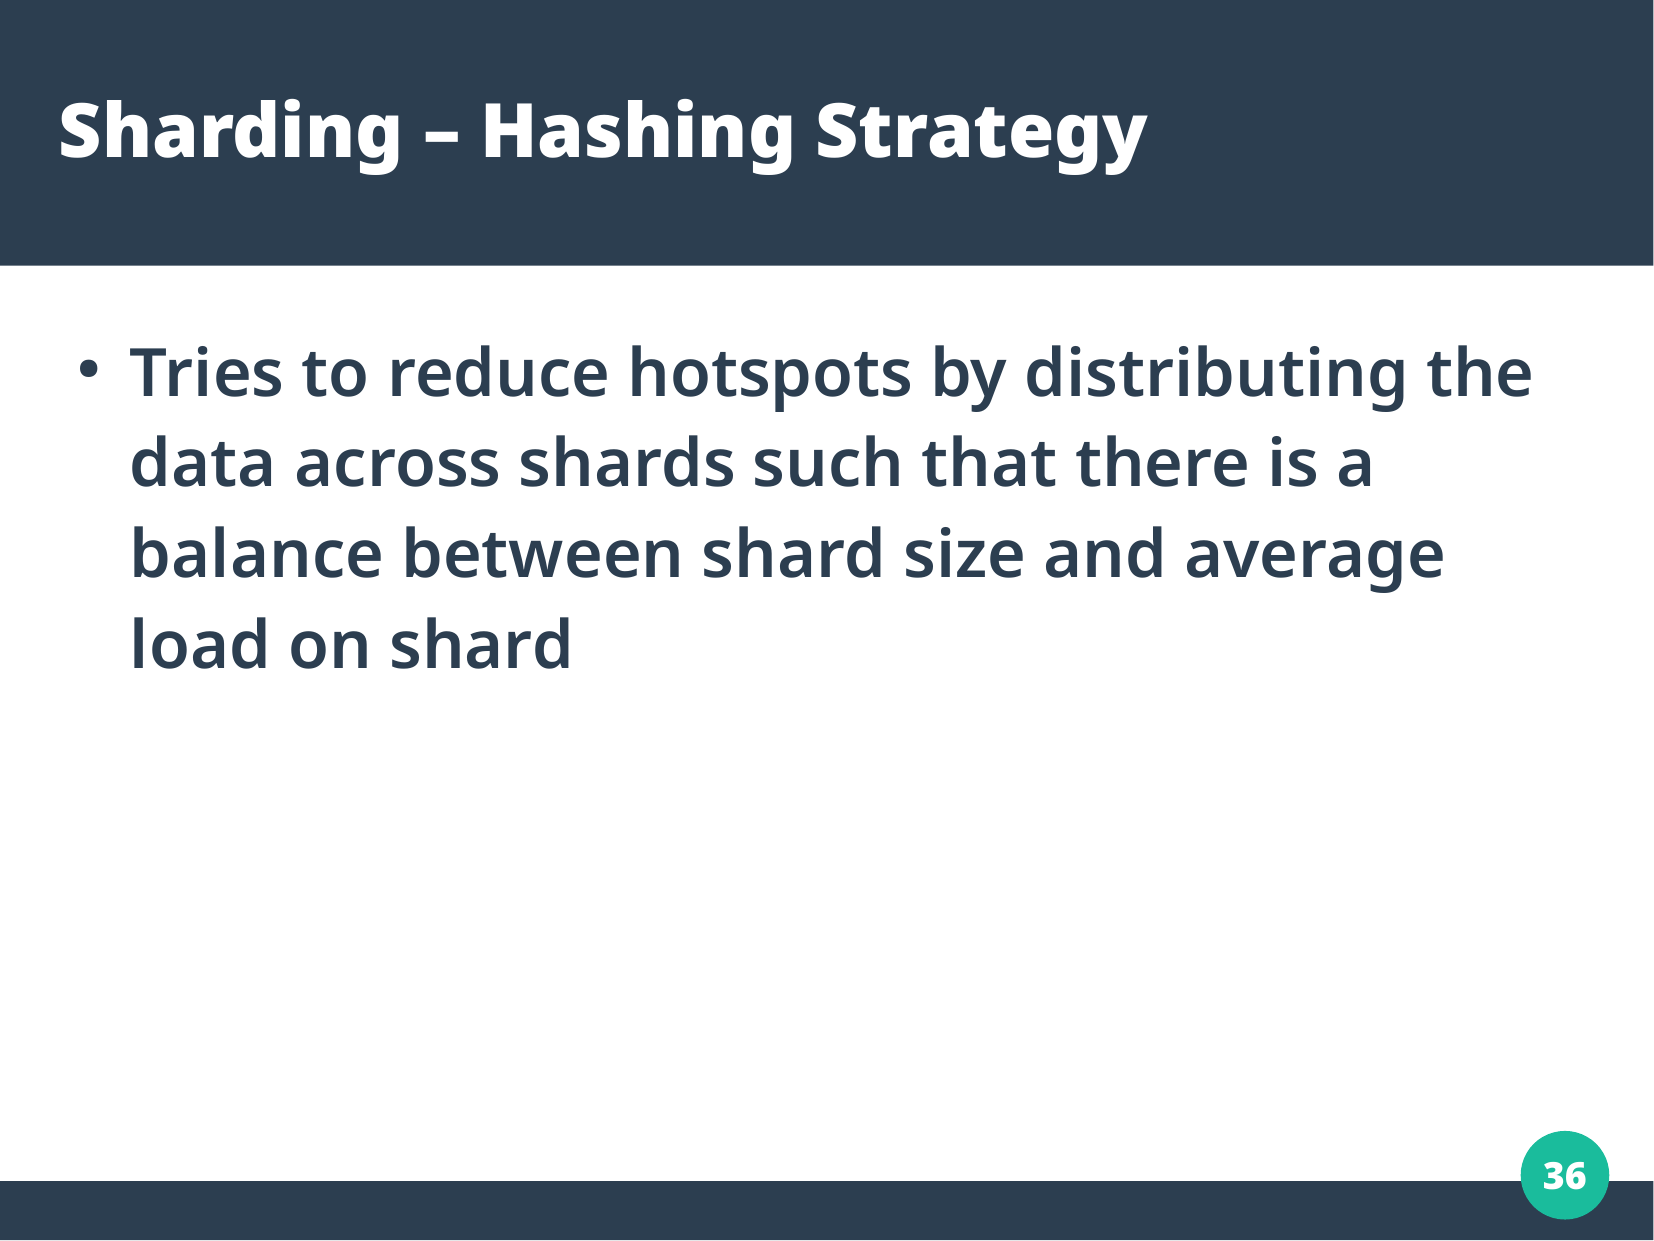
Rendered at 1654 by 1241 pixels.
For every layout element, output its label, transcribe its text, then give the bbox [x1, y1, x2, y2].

title Sharding – Hashing Strategy [59, 49, 1595, 207]
list Tries to reduce hotspots by distributing the data across shards such that there is a balance between shard size and average load on shard [59, 324, 1595, 1152]
